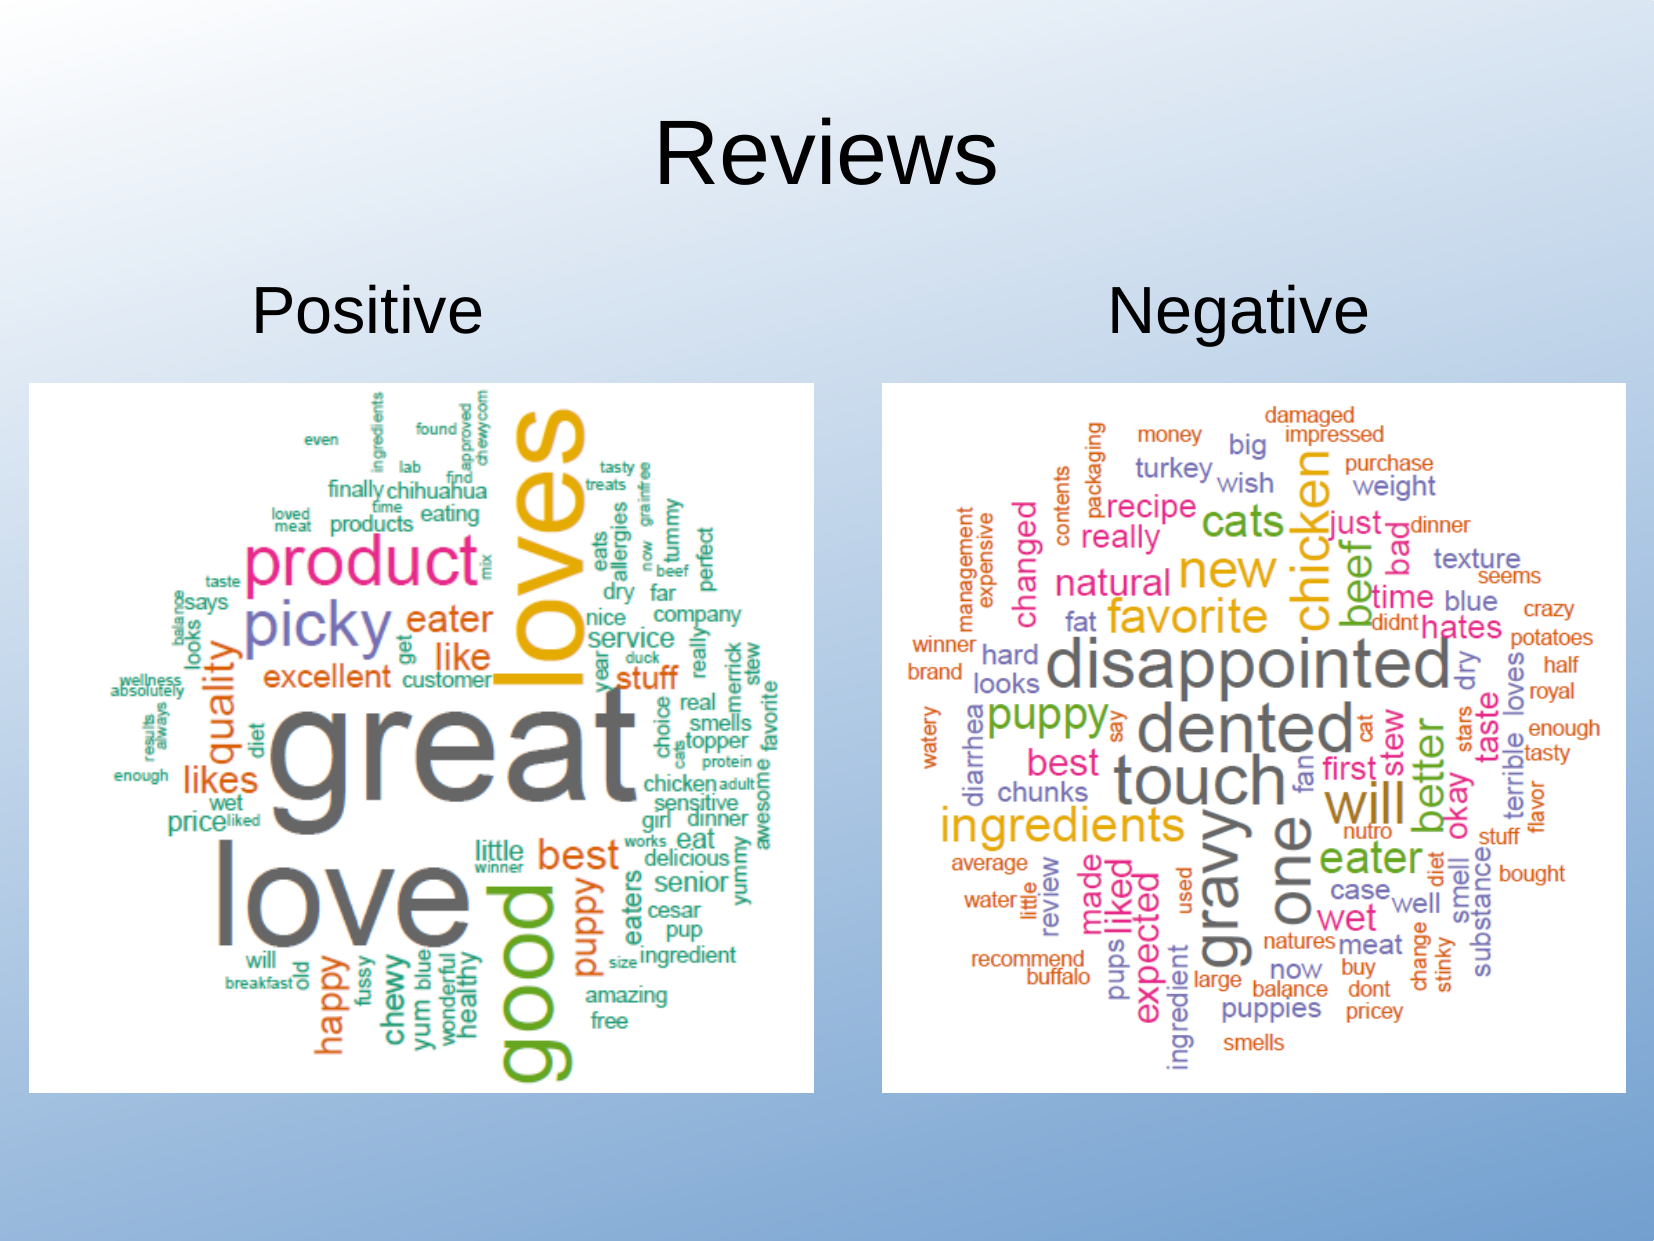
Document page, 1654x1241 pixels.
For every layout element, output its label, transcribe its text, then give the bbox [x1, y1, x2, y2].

text_box Negative [1092, 265, 1418, 355]
picture [882, 383, 1626, 1093]
title Reviews [82, 49, 1571, 257]
picture [29, 383, 814, 1093]
text_box [177, 295, 739, 366]
text_box Positive [236, 265, 562, 355]
